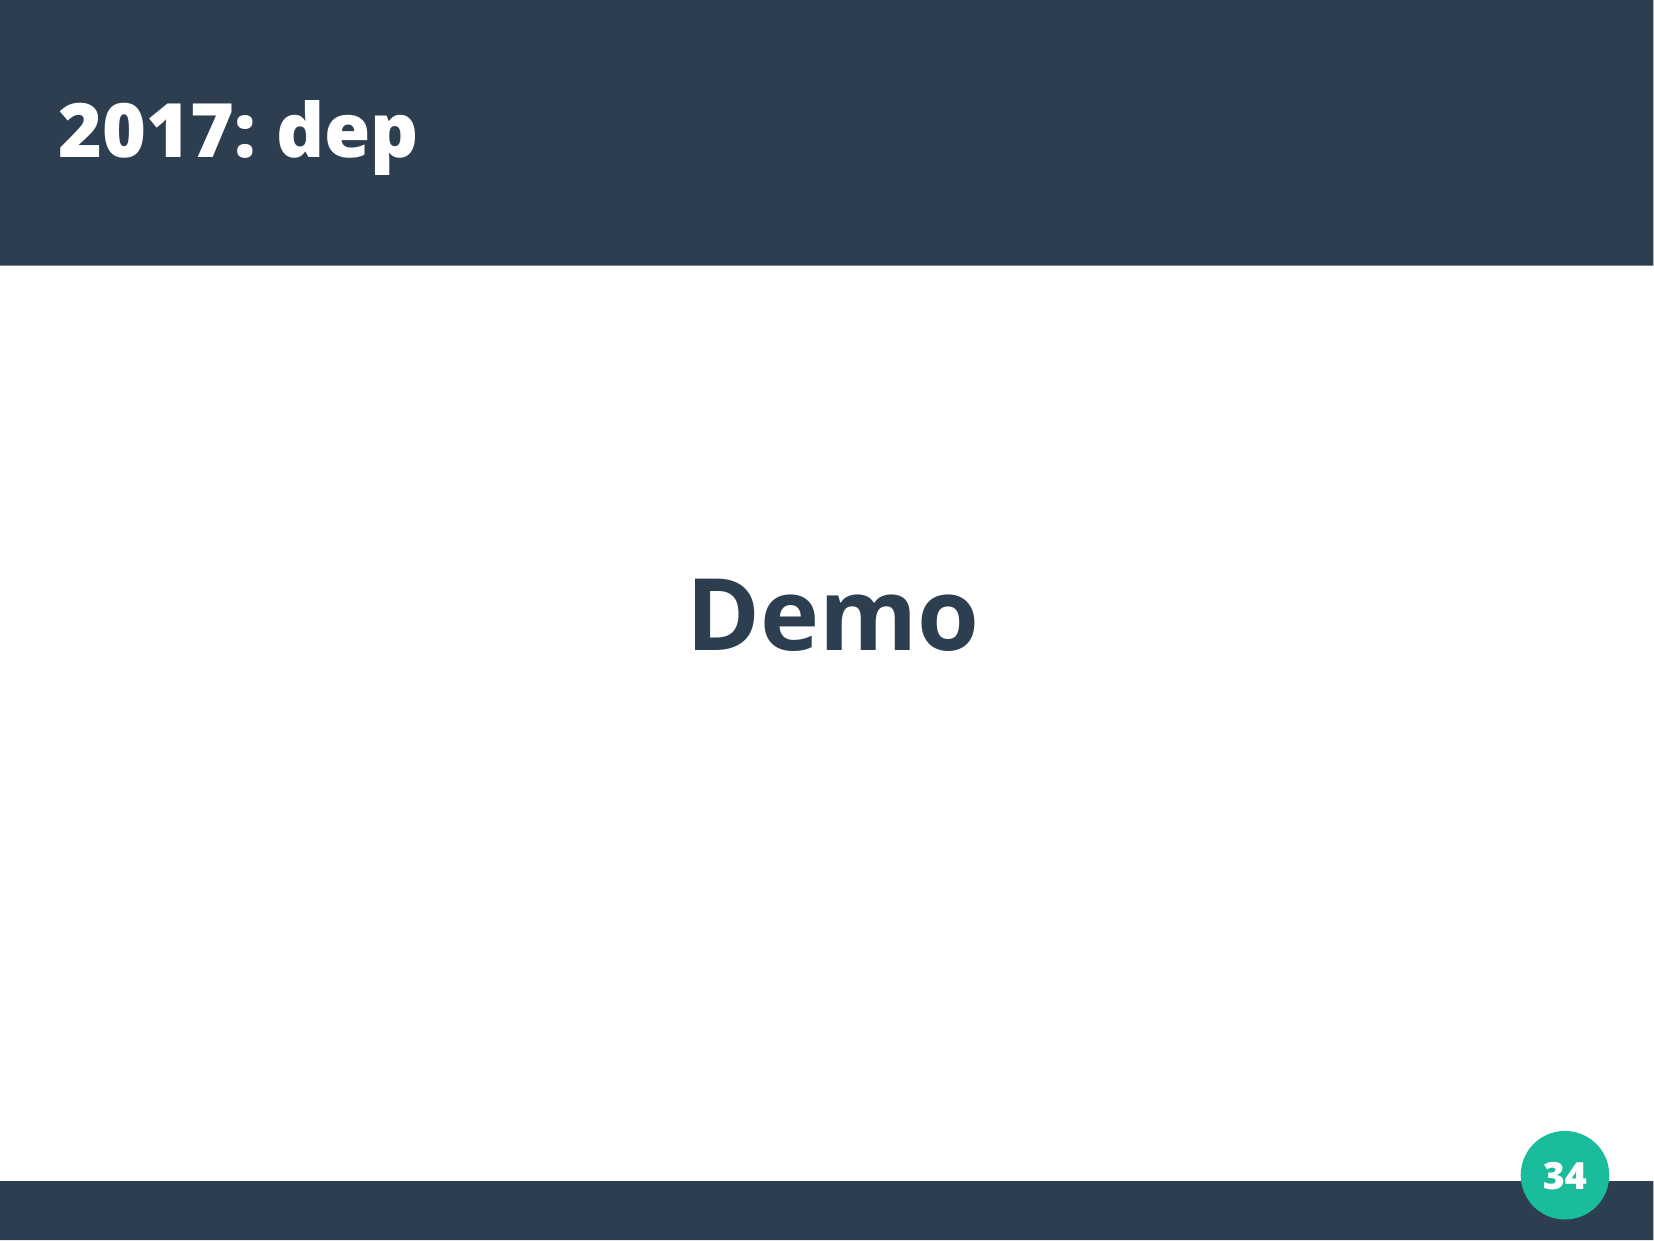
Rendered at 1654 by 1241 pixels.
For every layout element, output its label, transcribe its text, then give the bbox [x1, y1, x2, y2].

title 2017: dep [59, 49, 1595, 207]
list Demo [23, 377, 1571, 1004]
